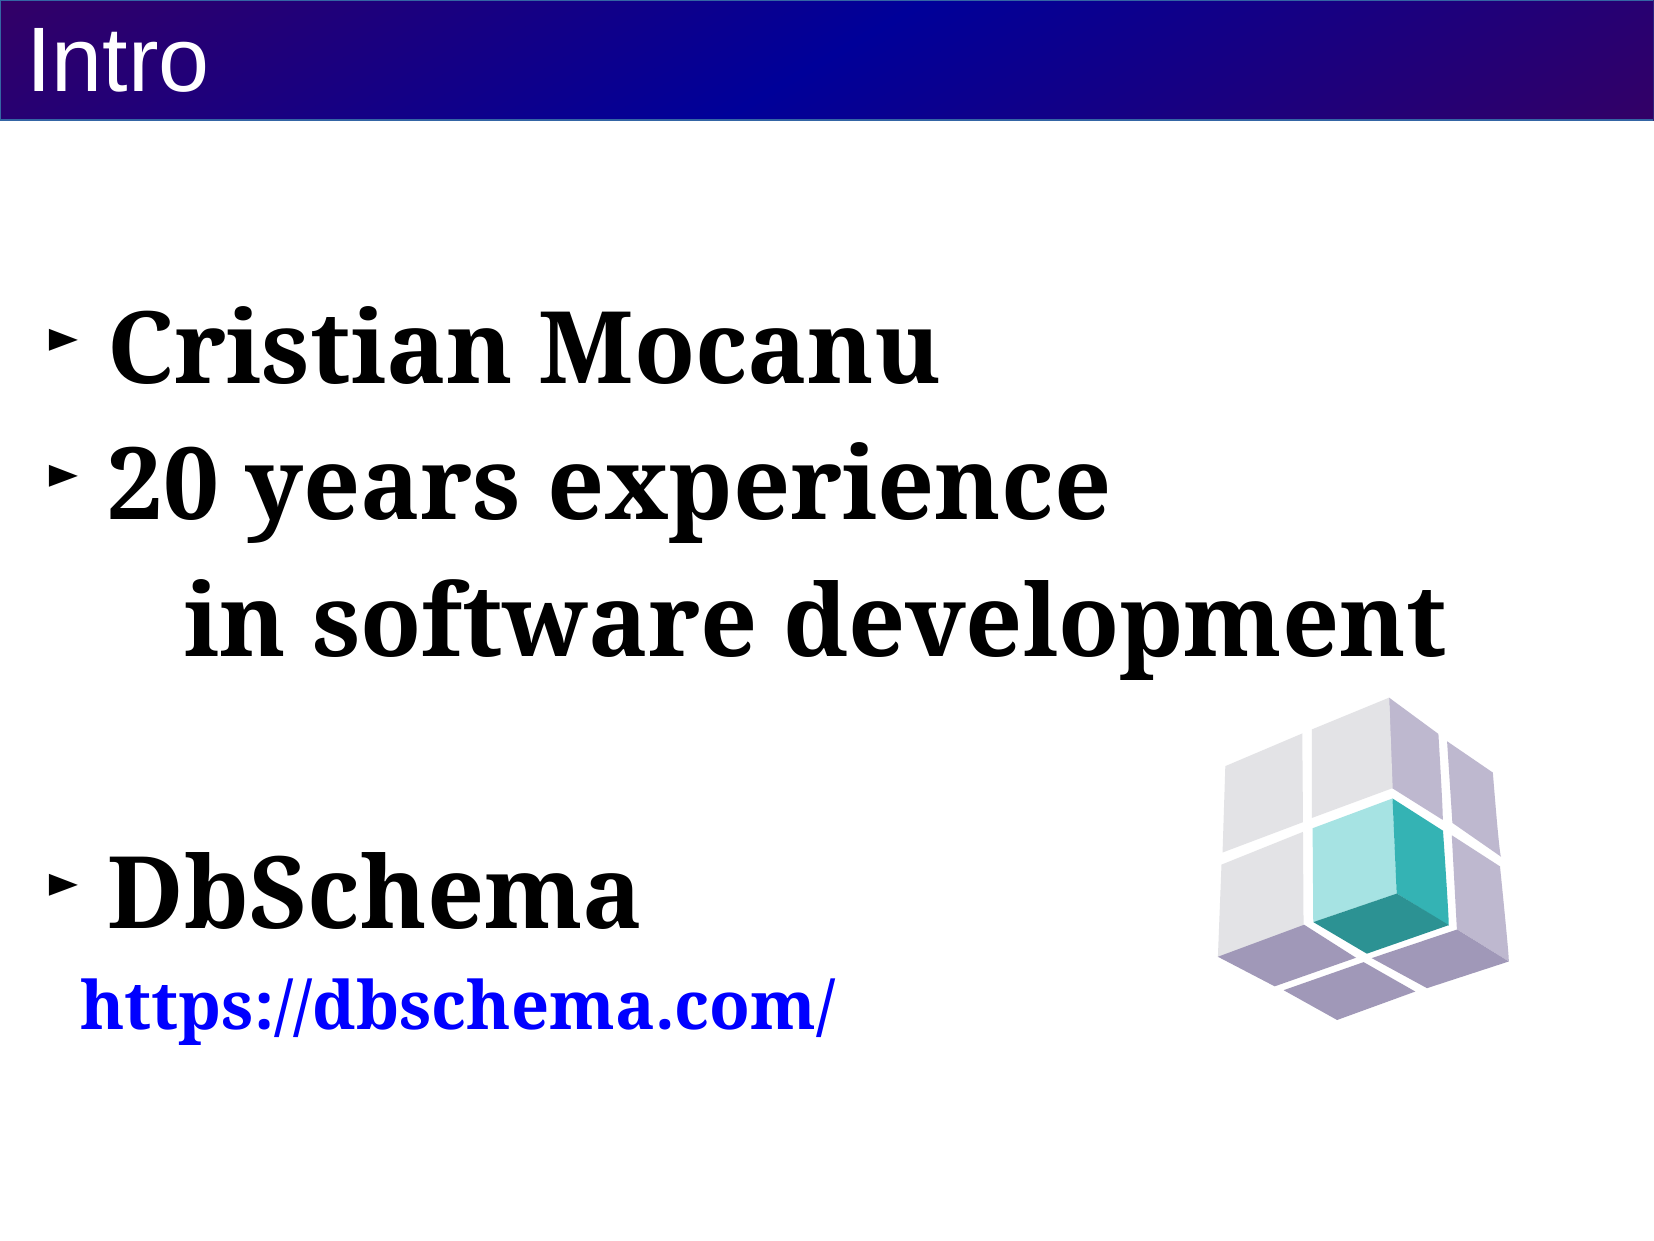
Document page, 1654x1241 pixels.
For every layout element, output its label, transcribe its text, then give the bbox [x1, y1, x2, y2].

title Intro [0, 0, 1654, 121]
picture [1211, 691, 1516, 1021]
text_box Cristian Mocanu 20 years experience in software development DbSchema https://dbschema.com/ [45, 276, 1591, 1036]
